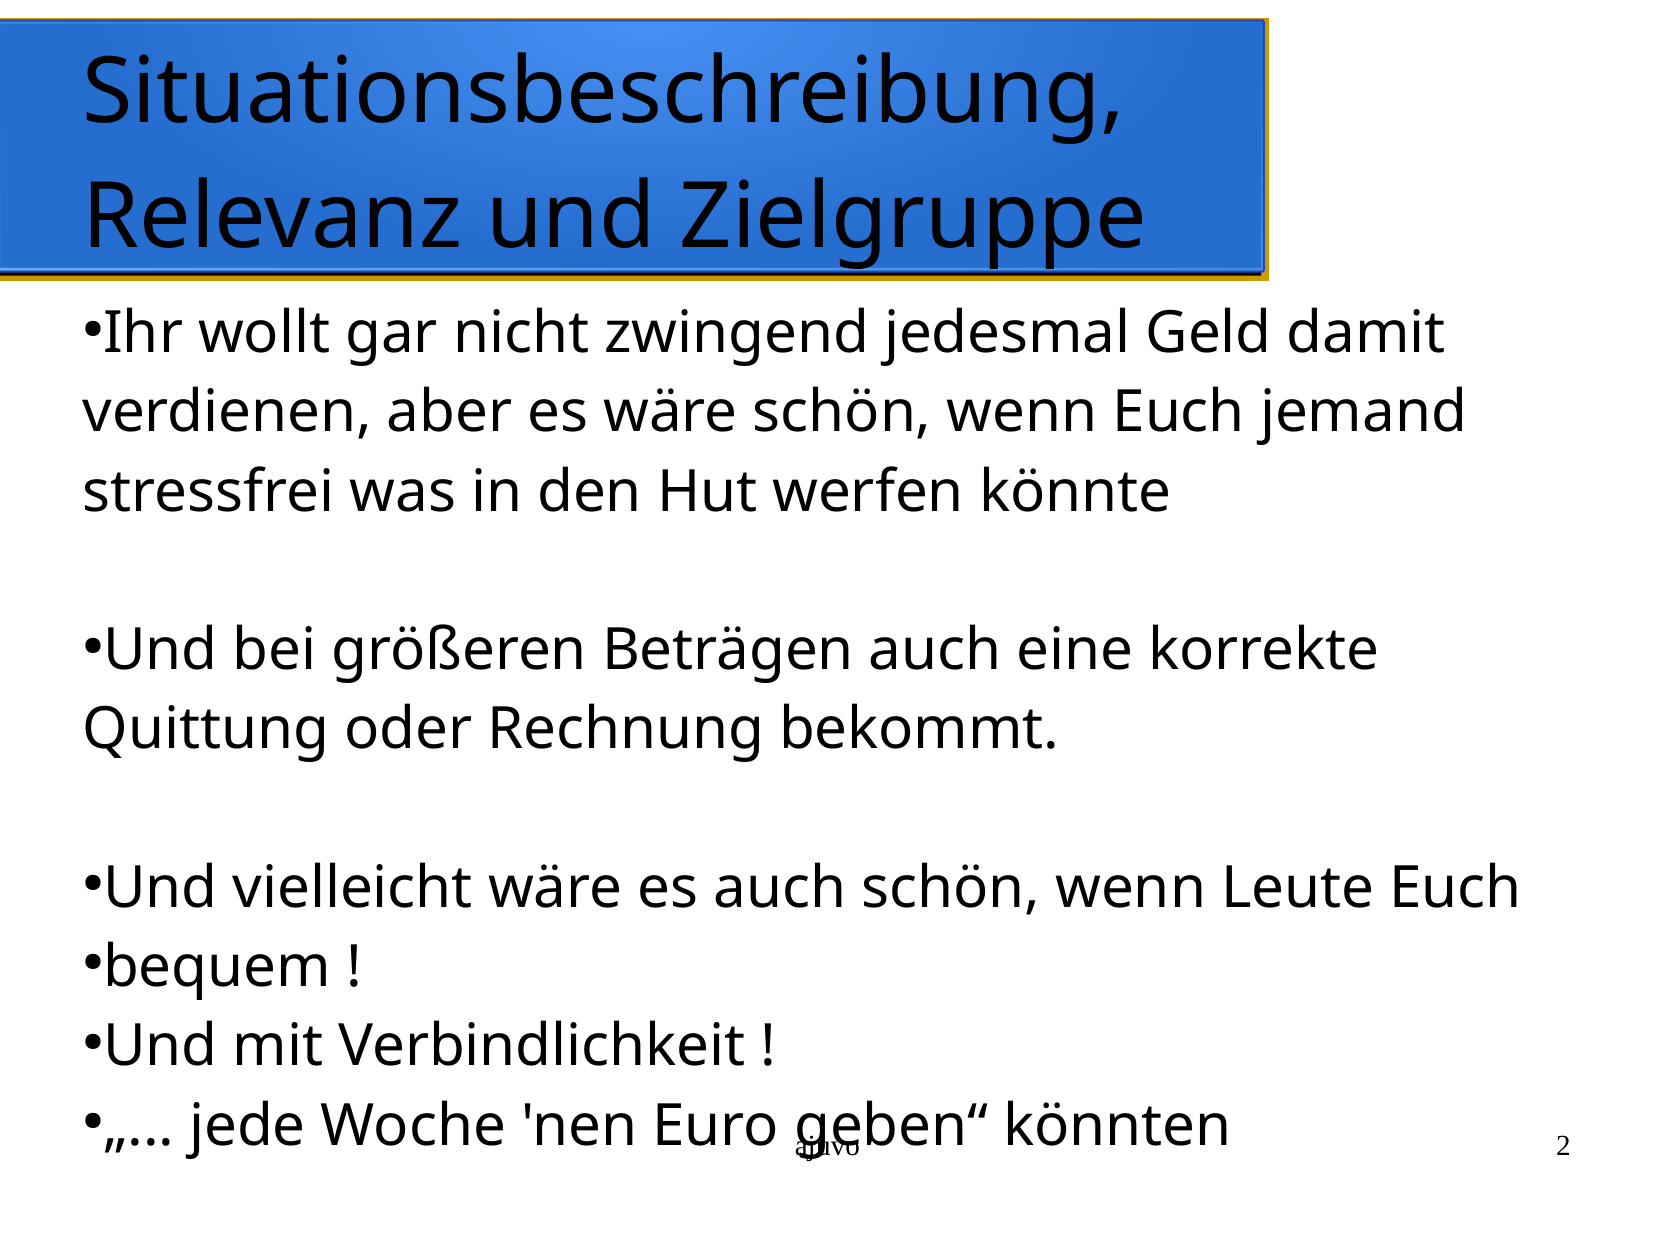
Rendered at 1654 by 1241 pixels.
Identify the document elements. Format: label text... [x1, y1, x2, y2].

title Situationsbeschreibung, Relevanz und Zielgruppe [82, 31, 1235, 269]
subtitle Ihr wollt gar nicht zwingend jedesmal Geld damit verdienen, aber es wäre schön, wenn Euch jemand stressfrei was in den Hut werfen könnte Und bei größeren Beträgen auch eine korrekte Quittung oder Rechnung bekommt. Und vielleicht wäre es auch schön, wenn Leute Euch bequem ! Und mit Verbindlichkeit ! „... jede Woche 'nen Euro geben“ könnten [82, 290, 1571, 1122]
